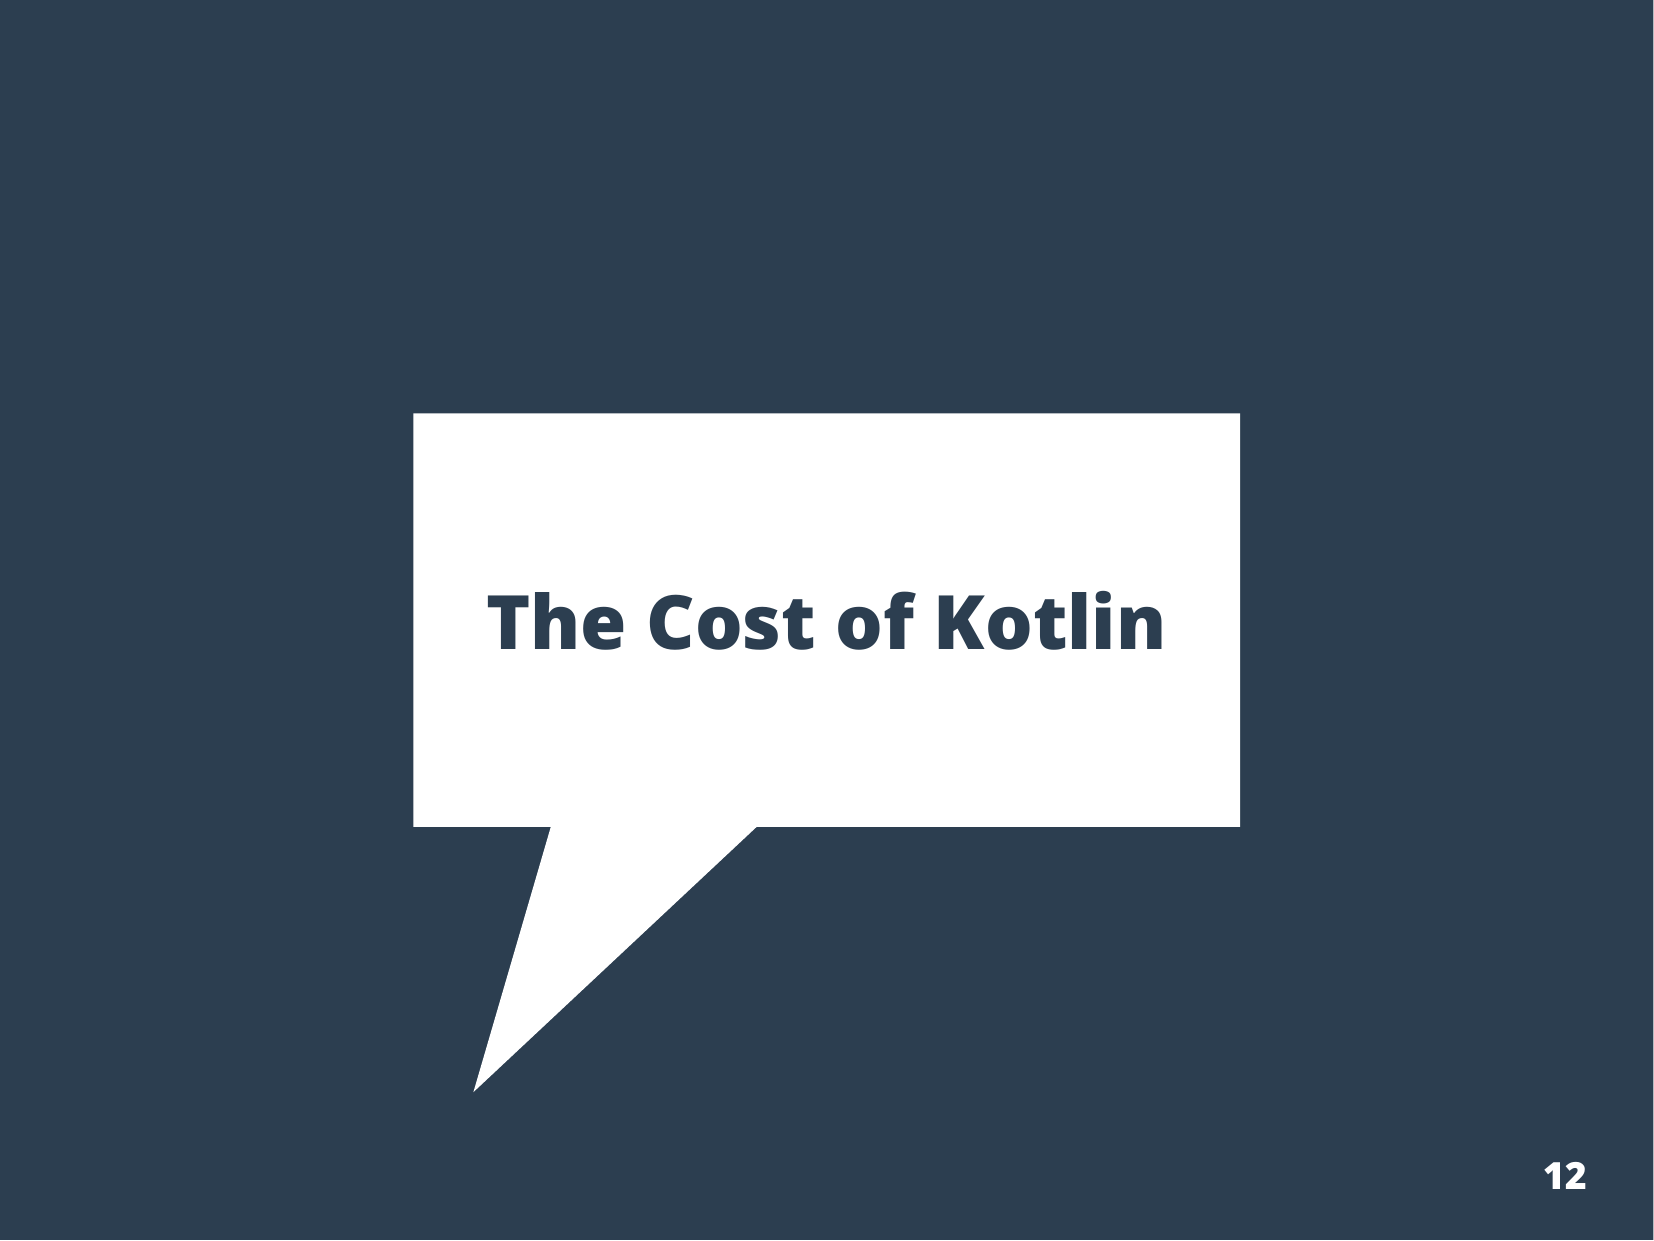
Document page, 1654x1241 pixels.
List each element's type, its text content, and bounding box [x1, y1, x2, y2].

title The Cost of Kotlin [442, 442, 1211, 798]
